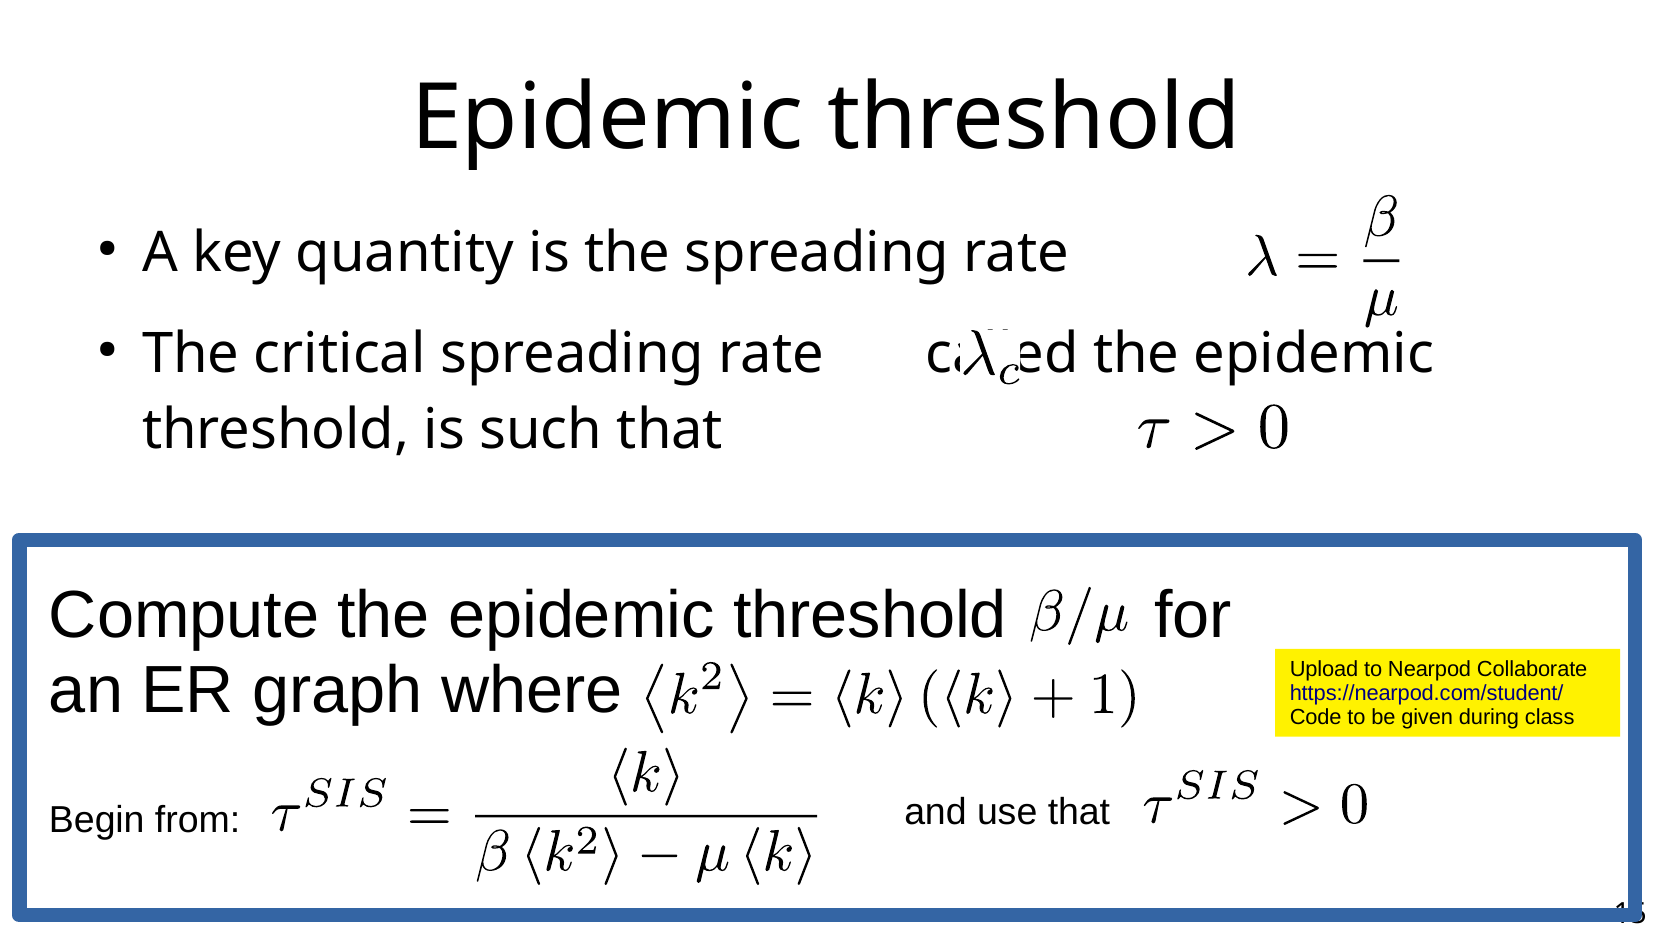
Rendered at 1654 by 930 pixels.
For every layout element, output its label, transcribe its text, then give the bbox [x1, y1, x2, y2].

title Epidemic threshold [82, 1, 1571, 211]
text_box [270, 747, 818, 886]
text_box [1245, 194, 1400, 328]
text_box [1136, 404, 1291, 450]
text_box Begin from: [34, 791, 380, 849]
text_box Compute the epidemic threshold for an ER graph where [34, 570, 1400, 735]
text_box [1142, 769, 1370, 826]
text_box Upload to Nearpod Collaborate https://nearpod.com/student/ Code to be given during class [1275, 648, 1621, 737]
text_box [960, 330, 1021, 385]
list A key quantity is the spreading rate The critical spreading rate called the epidemic threshold, is such that [82, 211, 1571, 469]
text_box and use that [889, 782, 1355, 840]
text_box [1028, 586, 1130, 646]
